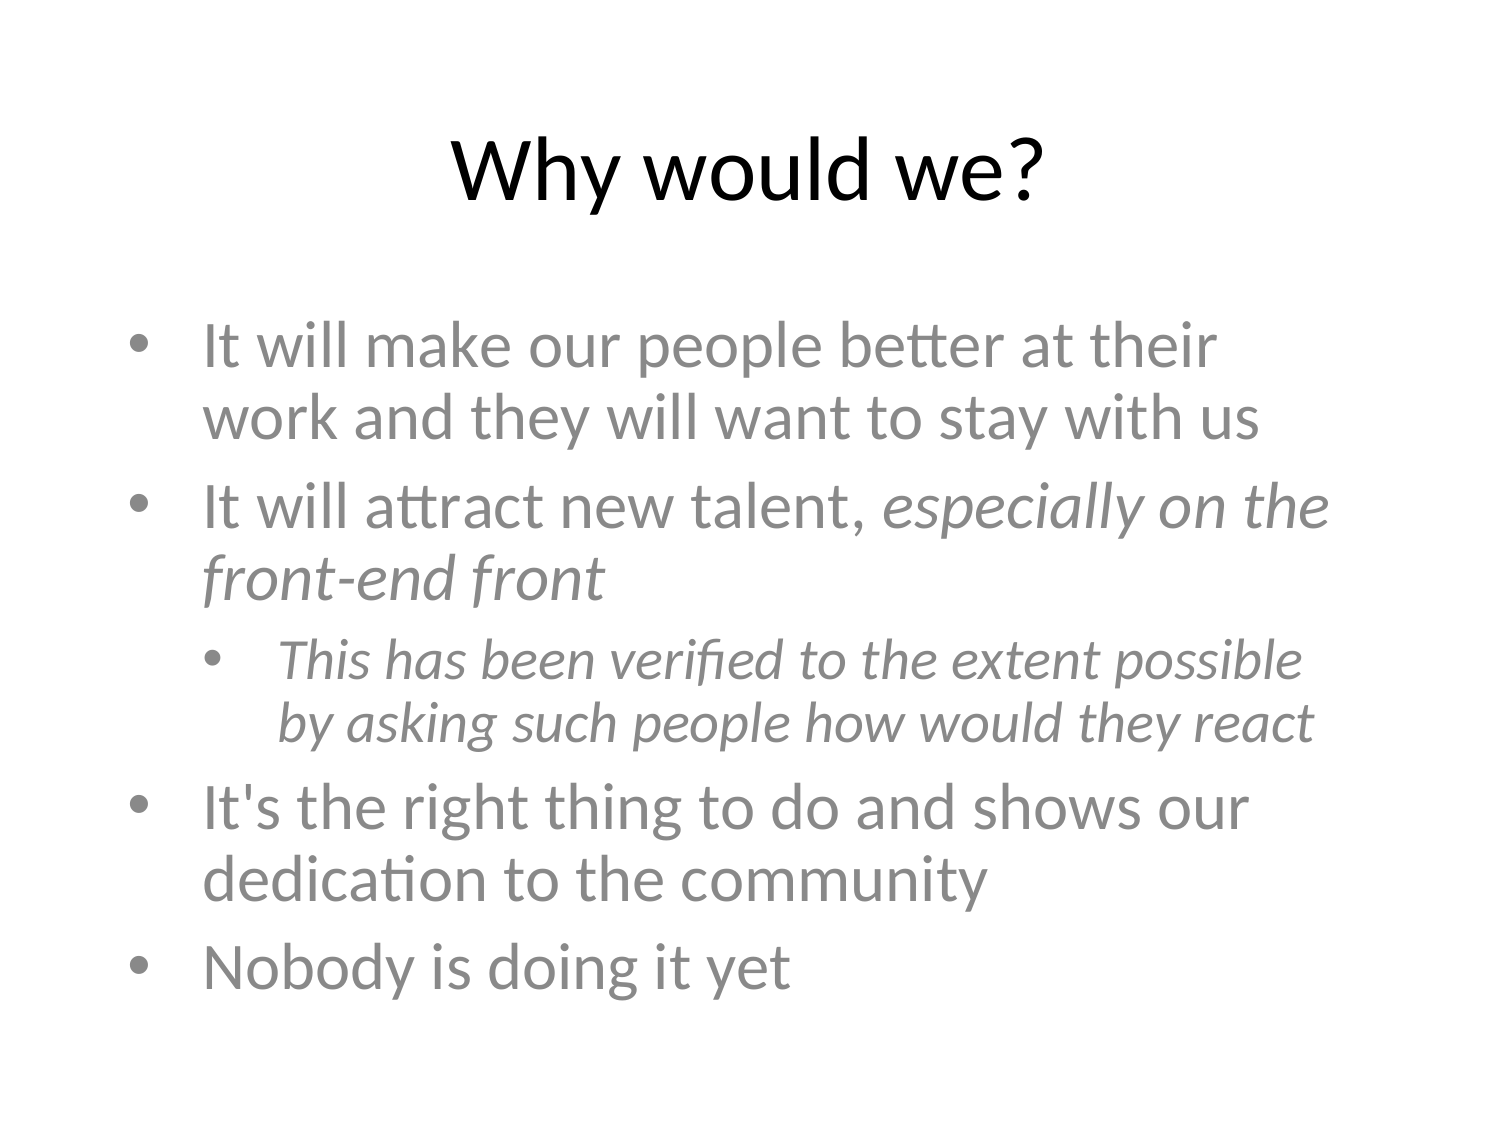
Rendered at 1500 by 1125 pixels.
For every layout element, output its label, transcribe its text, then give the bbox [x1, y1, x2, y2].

title Why would we? [112, 42, 1388, 284]
text_box It will make our people better at their work and they will want to stay with us It will attract new talent, especially on the front-end front This has been verified to the extent possible by asking such people how would they react It's the right thing to do and shows our dedication to the community Nobody is doing it yet [112, 302, 1377, 1035]
